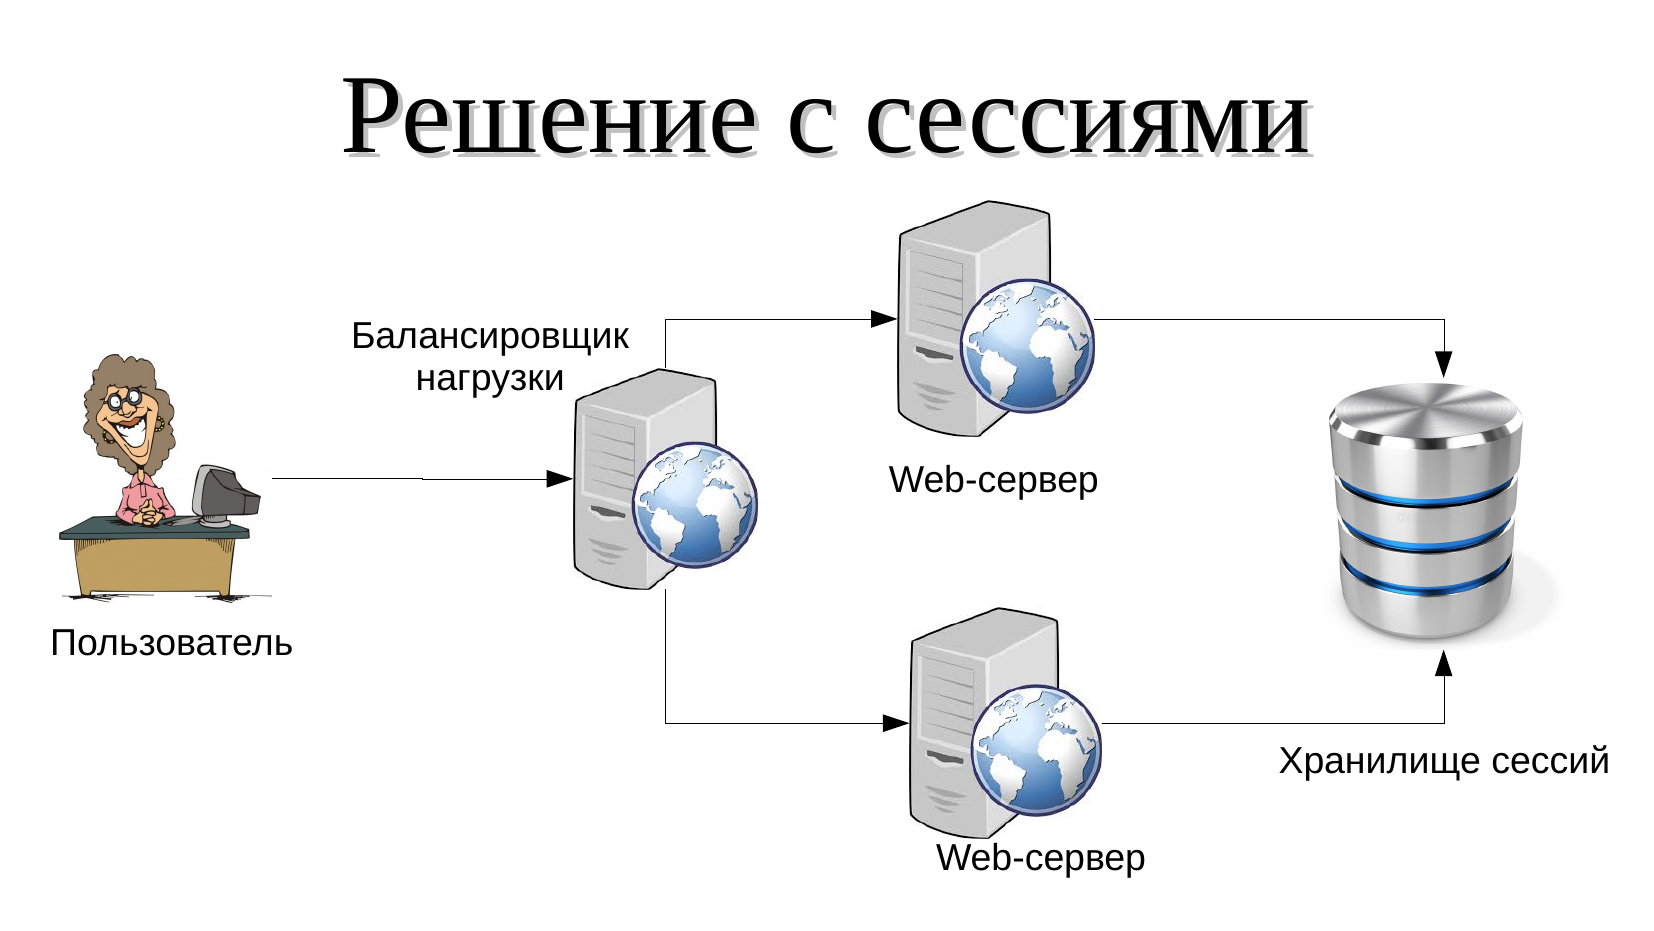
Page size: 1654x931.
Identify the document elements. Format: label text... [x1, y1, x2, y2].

text_box Web-сервер [874, 451, 1123, 508]
picture [909, 607, 1102, 839]
text_box Балансировщик нагрузки [330, 307, 650, 406]
text_box Web-сервер [921, 829, 1170, 886]
picture [573, 368, 758, 590]
text_box Пользователь [35, 614, 319, 671]
title Решение с сессиями [82, 37, 1571, 193]
picture [897, 200, 1095, 438]
picture [1322, 377, 1565, 650]
text_box Хранилище сессий [1263, 732, 1630, 804]
picture [59, 354, 272, 603]
